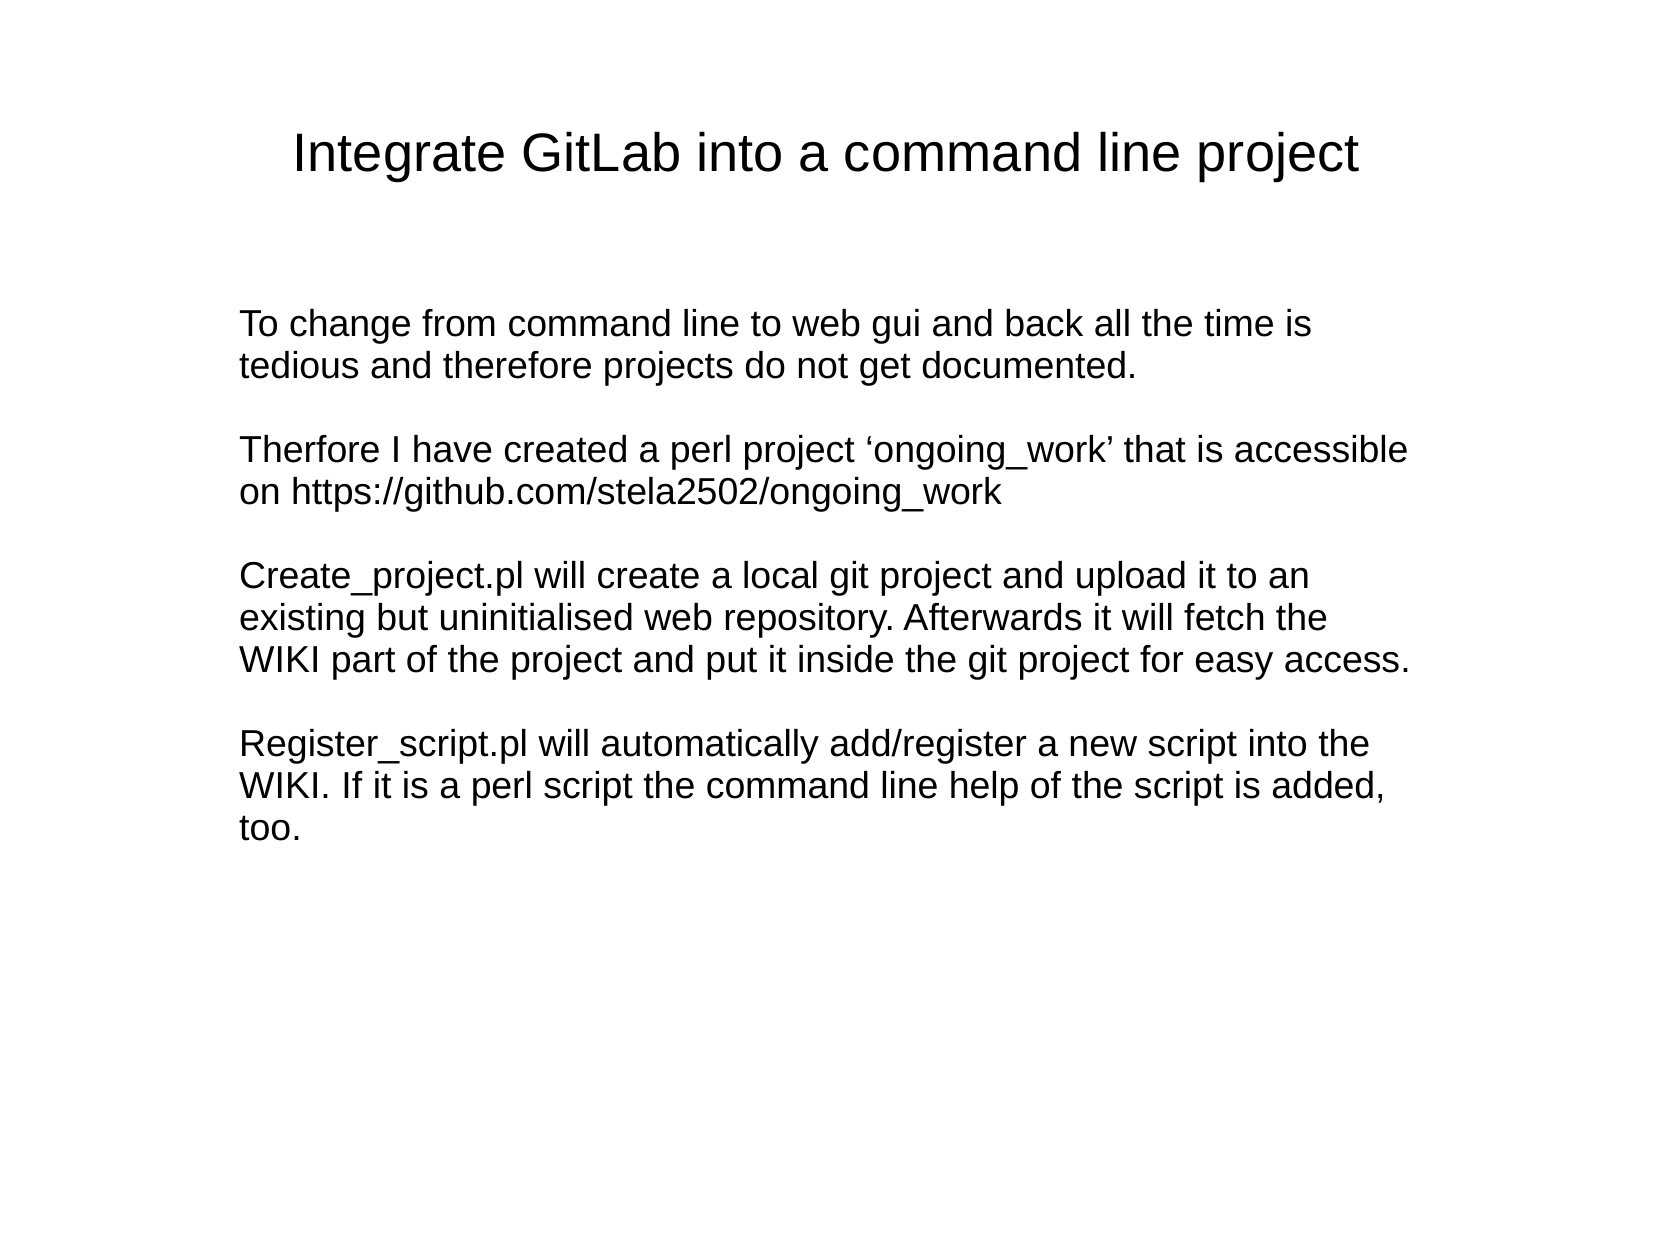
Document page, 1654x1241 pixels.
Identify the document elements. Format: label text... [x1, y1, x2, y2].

text_box To change from command line to web gui and back all the time is tedious and therefore projects do not get documented. Therfore I have created a perl project ‘ongoing_work’ that is accessible on https://github.com/stela2502/ongoing_work Create_project.pl will create a local git project and upload it to an existing but uninitialised web repository. Afterwards it will fetch the WIKI part of the project and put it inside the git project for easy access. Register_script.pl will automatically add/register a new script into the WIKI. If it is a perl script the command line help of the script is added, too. [224, 295, 1430, 1024]
title Integrate GitLab into a command line project [82, 49, 1571, 257]
